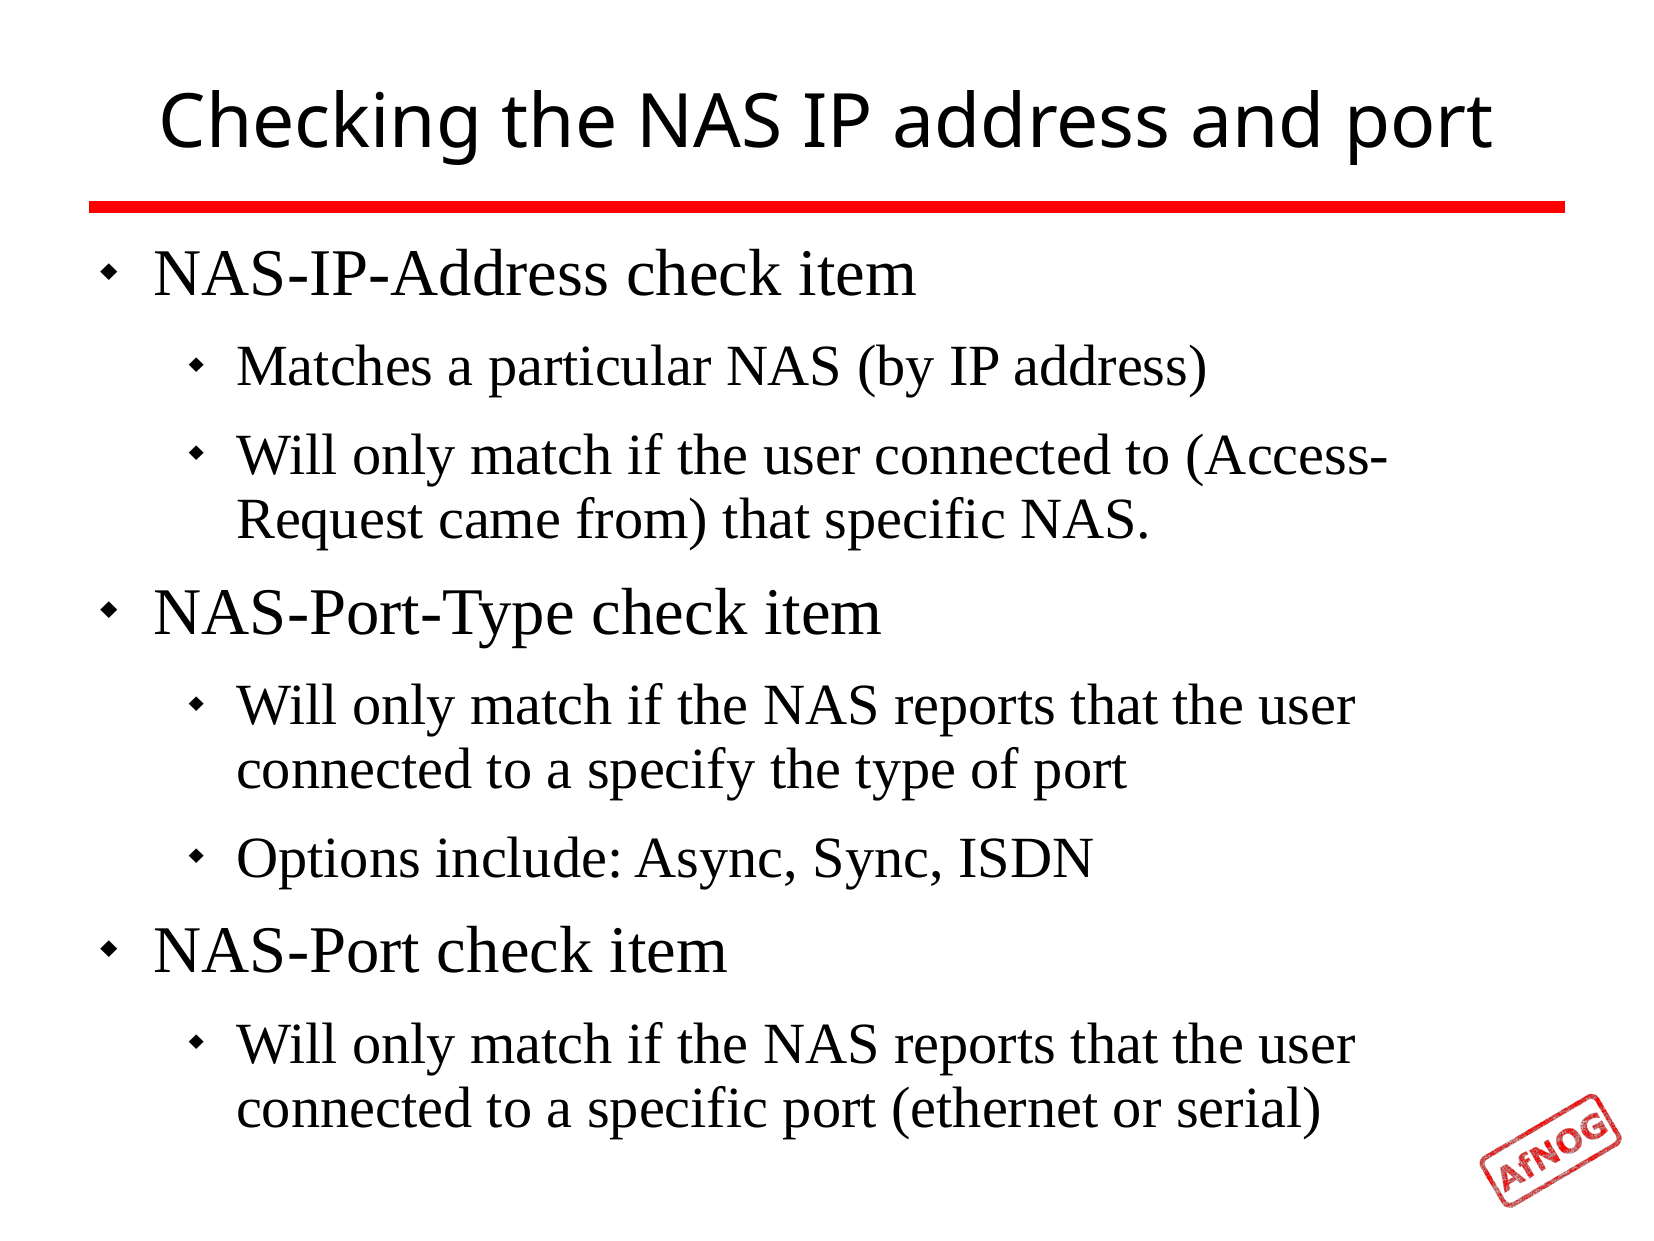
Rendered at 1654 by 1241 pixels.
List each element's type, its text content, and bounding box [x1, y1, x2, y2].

title Checking the NAS IP address and port [82, 29, 1571, 207]
list NAS-IP-Address check item Matches a particular NAS (by IP address) Will only match if the user connected to (Access-Request came from) that specific NAS. NAS-Port-Type check item Will only match if the NAS reports that the user connected to a specify the type of port Options include: Async, Sync, ISDN NAS-Port check item Will only match if the NAS reports that the user connected to a specific port (ethernet or serial) [82, 236, 1571, 1152]
picture [1476, 1090, 1625, 1211]
